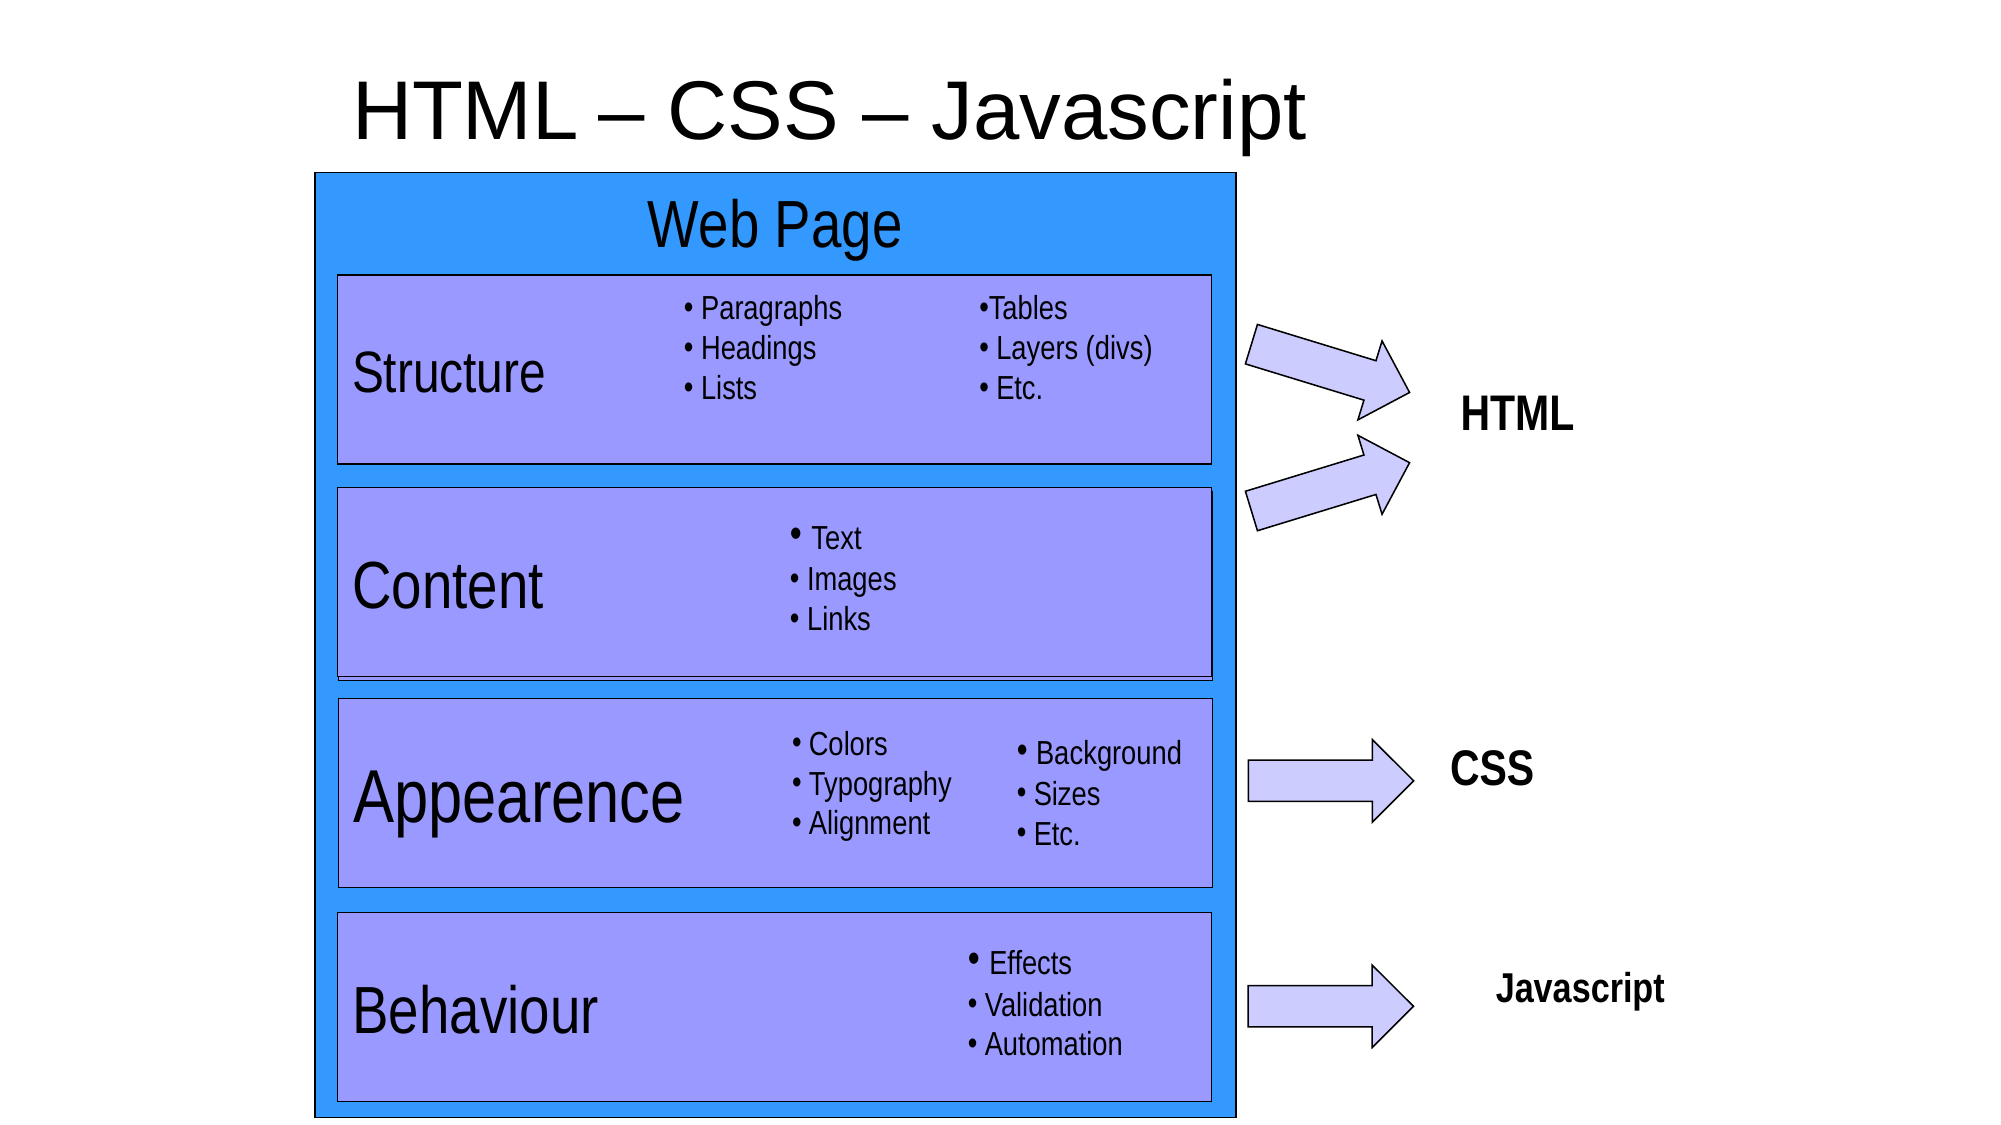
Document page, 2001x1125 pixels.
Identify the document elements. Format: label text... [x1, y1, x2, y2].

text_box [1272, 328, 1410, 420]
text_box Contenido [338, 491, 1213, 681]
text_box Web Page [314, 172, 1237, 1118]
text_box Background Sizes Etc. [1002, 719, 1198, 860]
text_box Effects Validation Automation [953, 924, 1138, 1071]
text_box [1245, 435, 1410, 531]
text_box Tables Layers (divs) Etc. [964, 278, 1272, 415]
text_box HTML – CSS – Javascript [337, 48, 1370, 164]
text_box [1248, 739, 1414, 823]
text_box Structure [337, 275, 1212, 464]
text_box Colors Typography Alignment [777, 714, 968, 850]
text_box Paragraphs Headings Lists [669, 278, 964, 415]
text_box Javascript [1480, 952, 1680, 1019]
text_box Párrafos Encabezados Listas [669, 464, 964, 475]
text_box HTML [1445, 373, 1590, 449]
text_box [1248, 965, 1414, 1048]
text_box Appearence [338, 698, 1213, 888]
text_box Behaviour [337, 912, 1212, 1102]
text_box Tablas Capas Etc. [964, 415, 1272, 475]
text_box Text Images Links [775, 499, 1083, 646]
text_box Content [337, 487, 1212, 677]
text_box CSS [1435, 727, 1549, 803]
